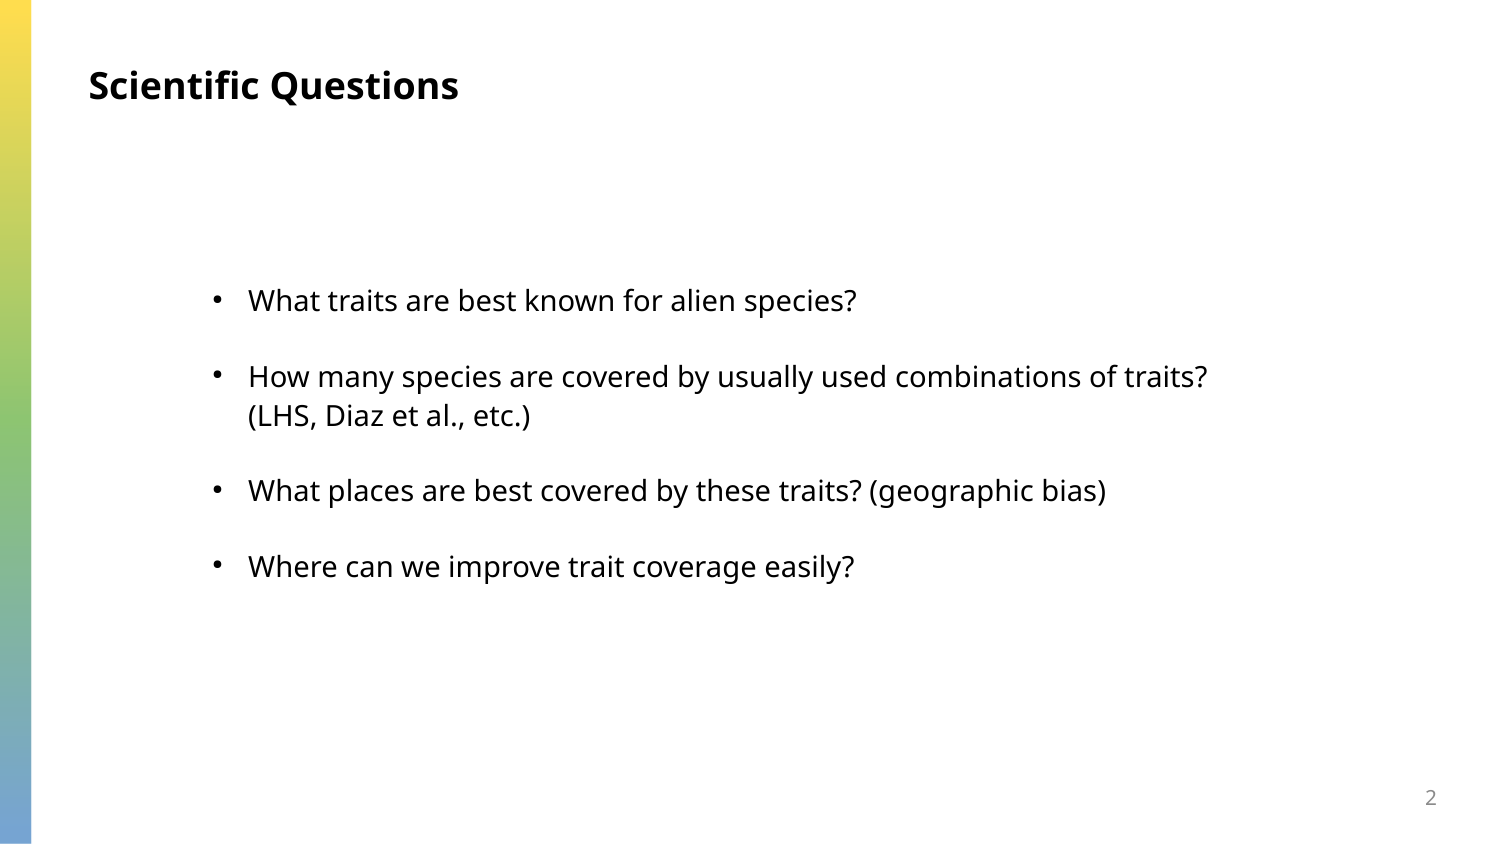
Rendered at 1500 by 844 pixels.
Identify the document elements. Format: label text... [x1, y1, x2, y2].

picture [0, 0, 1500, 844]
list Scientific Questions [88, 61, 1442, 157]
slide_number <numéro> [1240, 767, 1437, 813]
text_box What traits are best known for alien species? How many species are covered by usually used combinations of traits? (LHS, Diaz et al., etc.) What places are best covered by these traits? (geographic bias) Where can we improve trait coverage easily? [197, 273, 1303, 571]
